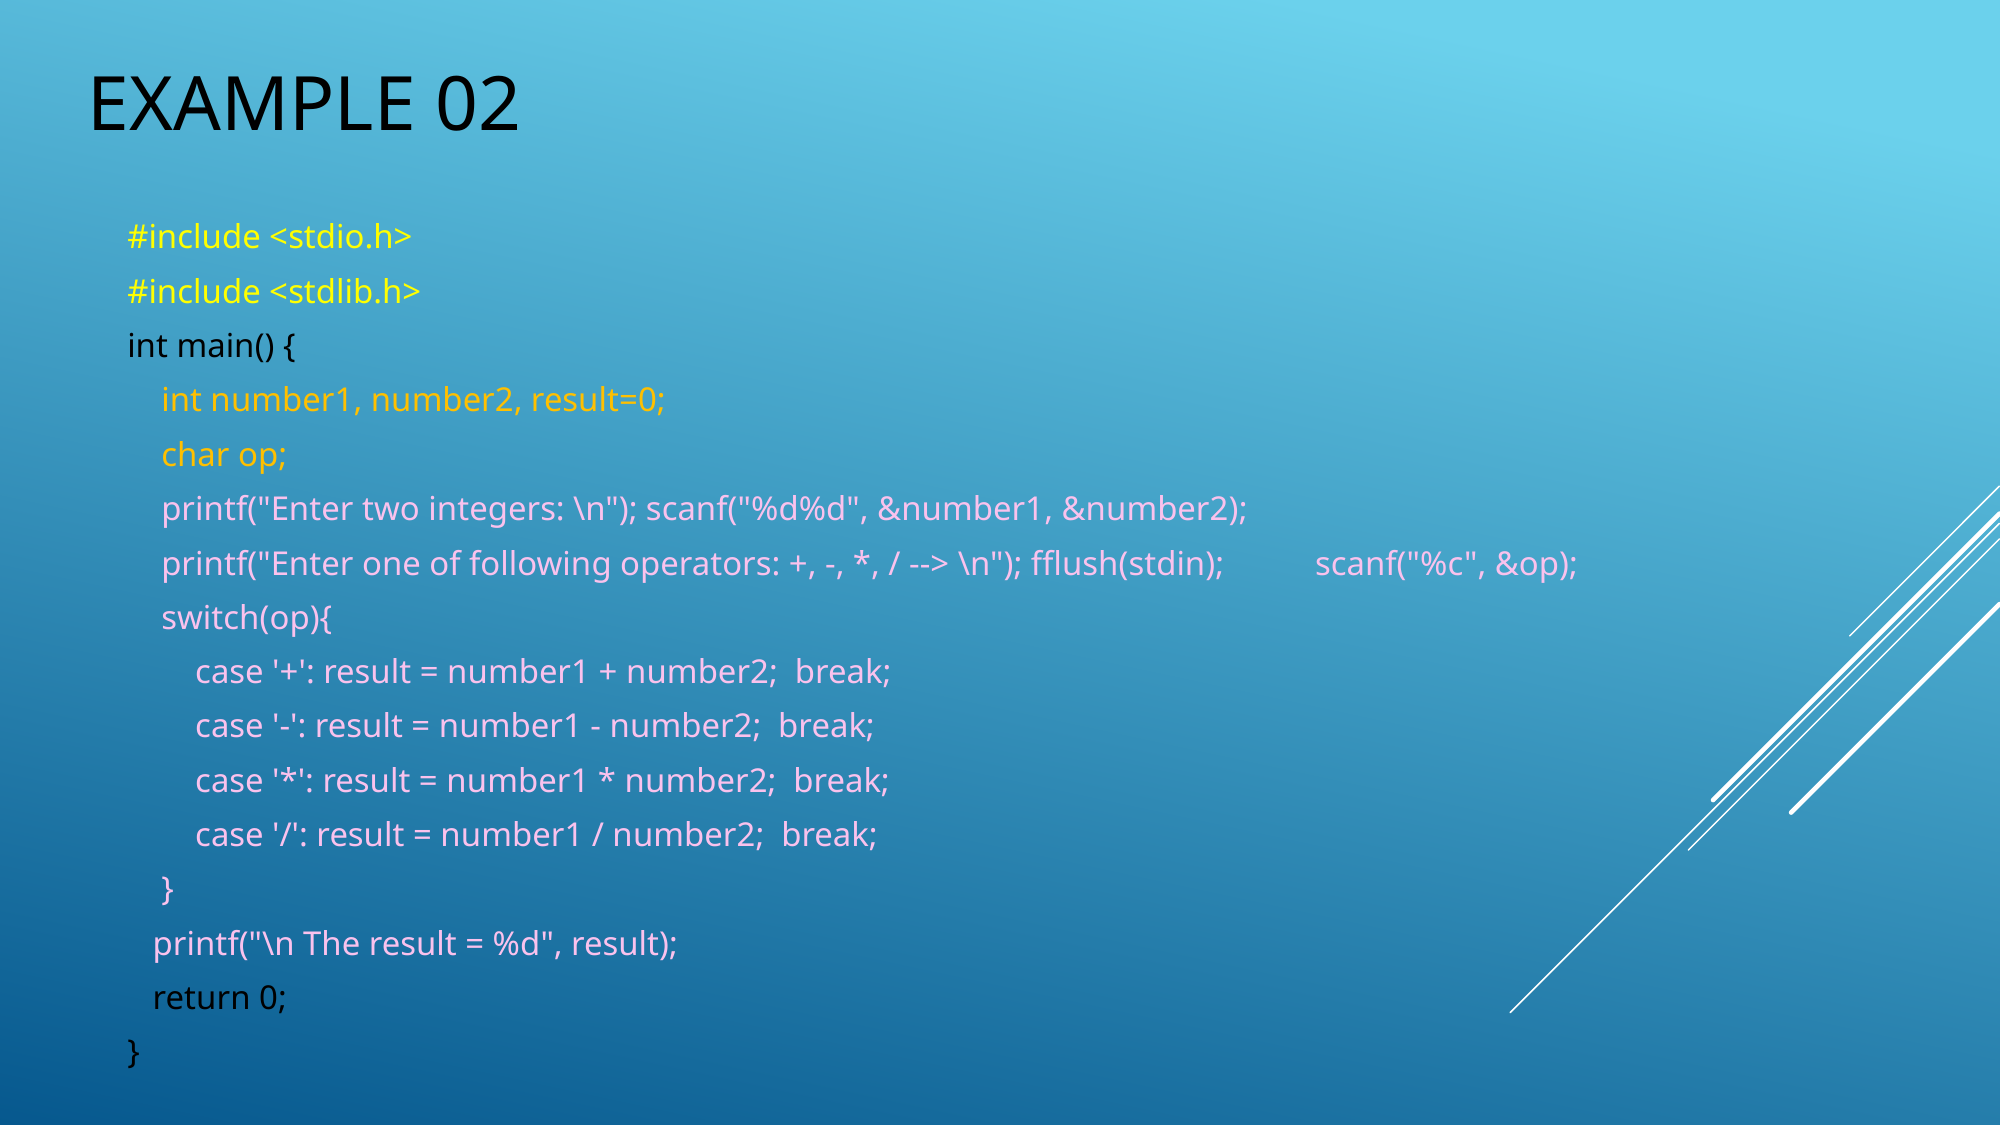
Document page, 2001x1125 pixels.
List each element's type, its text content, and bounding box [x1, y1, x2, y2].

title Example 02 [72, 16, 1853, 185]
list #include <stdio.h> #include <stdlib.h> int main() { int number1, number2, result=0; char op; printf("Enter two integers: \n"); scanf("%d%d", &number1, &number2); printf("Enter one of following operators: +, -, *, / --> \n"); fflush(stdin); scanf("%c", &op); switch(op){ case '+': result = number1 + number2; break; case '-': result = number1 - number2; break; case '*': result = number1 * number2; break; case '/': result = number1 / number2; break; } printf("\n The result = %d", result); return 0; } [112, 208, 1912, 1087]
